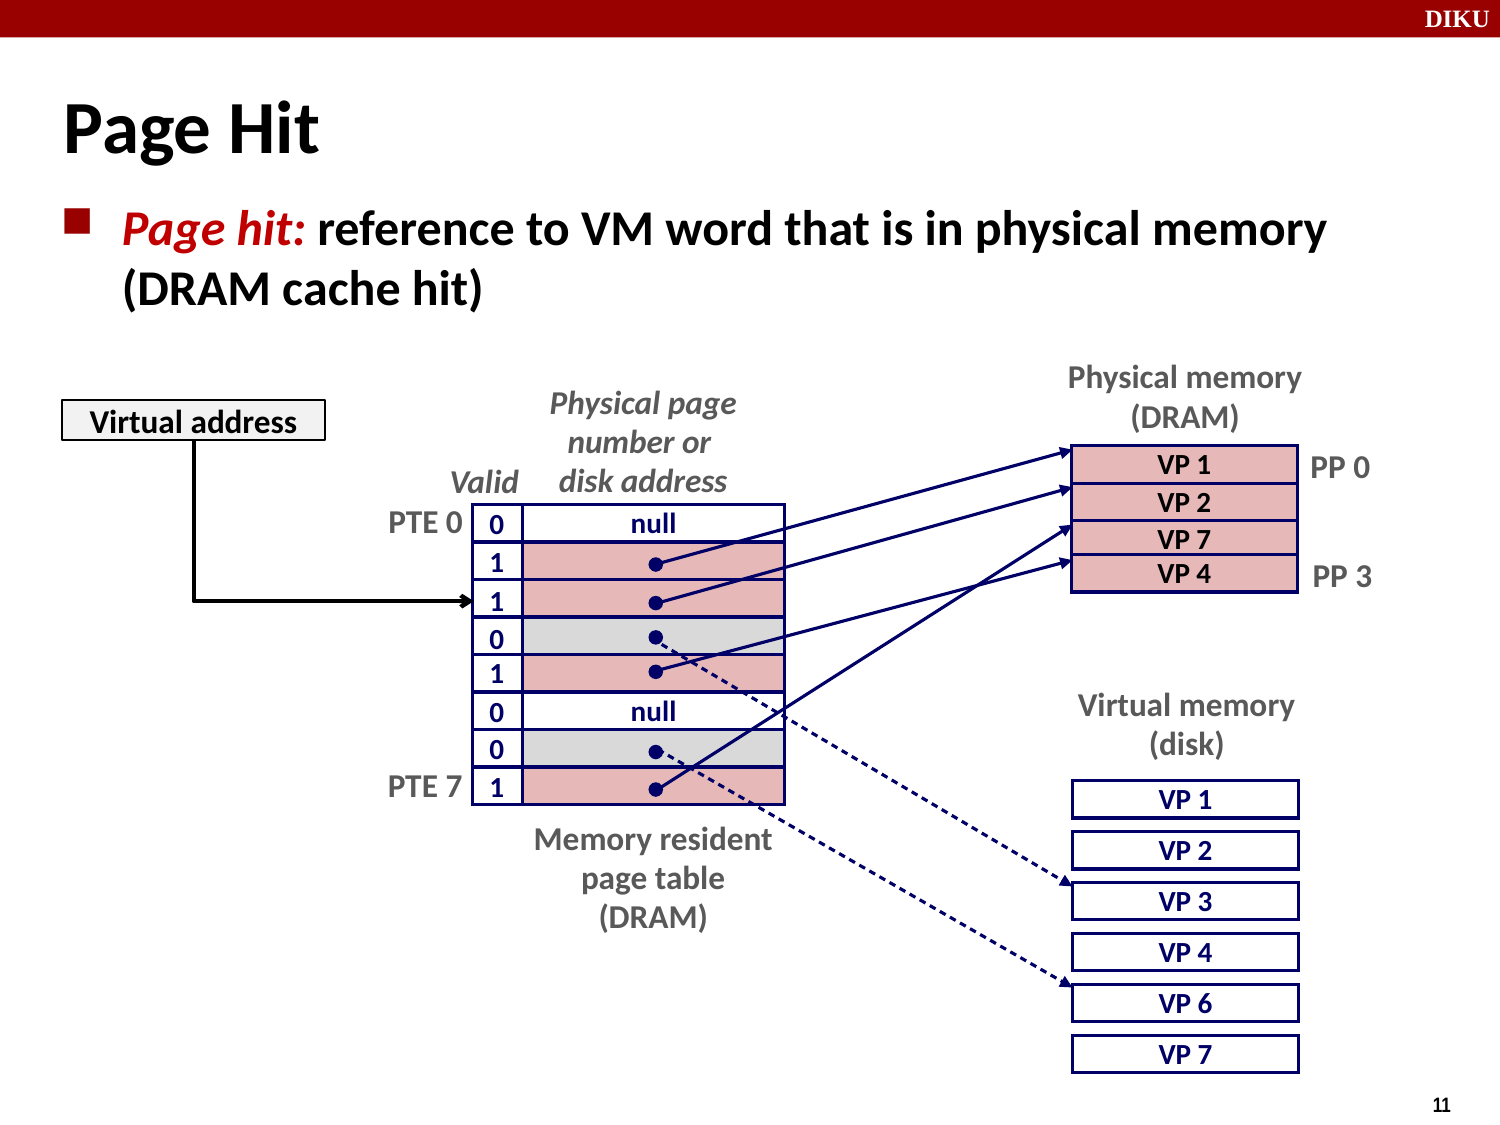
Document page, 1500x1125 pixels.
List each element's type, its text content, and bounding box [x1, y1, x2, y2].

text_box VP 4 [1072, 933, 1299, 971]
text_box Page hit: reference to VM word that is in physical memory (DRAM cache hit) [50, 188, 1414, 288]
text_box 1 [478, 775, 519, 814]
text_box null [747, 531, 785, 542]
text_box PTE 0 [373, 493, 478, 549]
text_box Virtual memory (disk) [1063, 677, 1311, 772]
text_box VP 1 [1071, 445, 1298, 484]
text_box [524, 542, 785, 693]
text_box 0 [474, 627, 519, 648]
text_box 1 [474, 576, 519, 627]
text_box Physical memory (DRAM) [1053, 350, 1318, 445]
text_box VP 1 [1072, 780, 1299, 819]
text_box Valid [434, 454, 548, 510]
text_box PP 0 [1295, 439, 1385, 495]
text_box VP 7 [1072, 1035, 1299, 1073]
text_box 0 [474, 724, 519, 775]
text_box [524, 730, 785, 805]
text_box Virtual address [62, 399, 325, 440]
text_box VP 4 [1071, 554, 1297, 593]
text_box 1 [474, 537, 519, 576]
text_box null [756, 711, 785, 730]
text_box VP 6 [1072, 984, 1299, 1022]
text_box Memory resident page table (DRAM) [518, 811, 788, 945]
text_box Page Hit [48, 59, 1408, 188]
text_box VP 2 [1072, 831, 1299, 869]
text_box null [524, 693, 785, 730]
text_box Physical page number or disk address [534, 374, 752, 509]
text_box VP 3 [1072, 882, 1299, 920]
text_box 0 [493, 633, 500, 646]
text_box 0 [474, 687, 519, 724]
text_box PP 3 [1297, 548, 1387, 604]
text_box 1 [474, 648, 519, 687]
text_box 0 [478, 499, 519, 537]
text_box VP 7 [1071, 521, 1298, 554]
text_box VP 2 [1071, 484, 1298, 521]
text_box PTE 7 [372, 758, 478, 814]
text_box null [524, 504, 785, 542]
